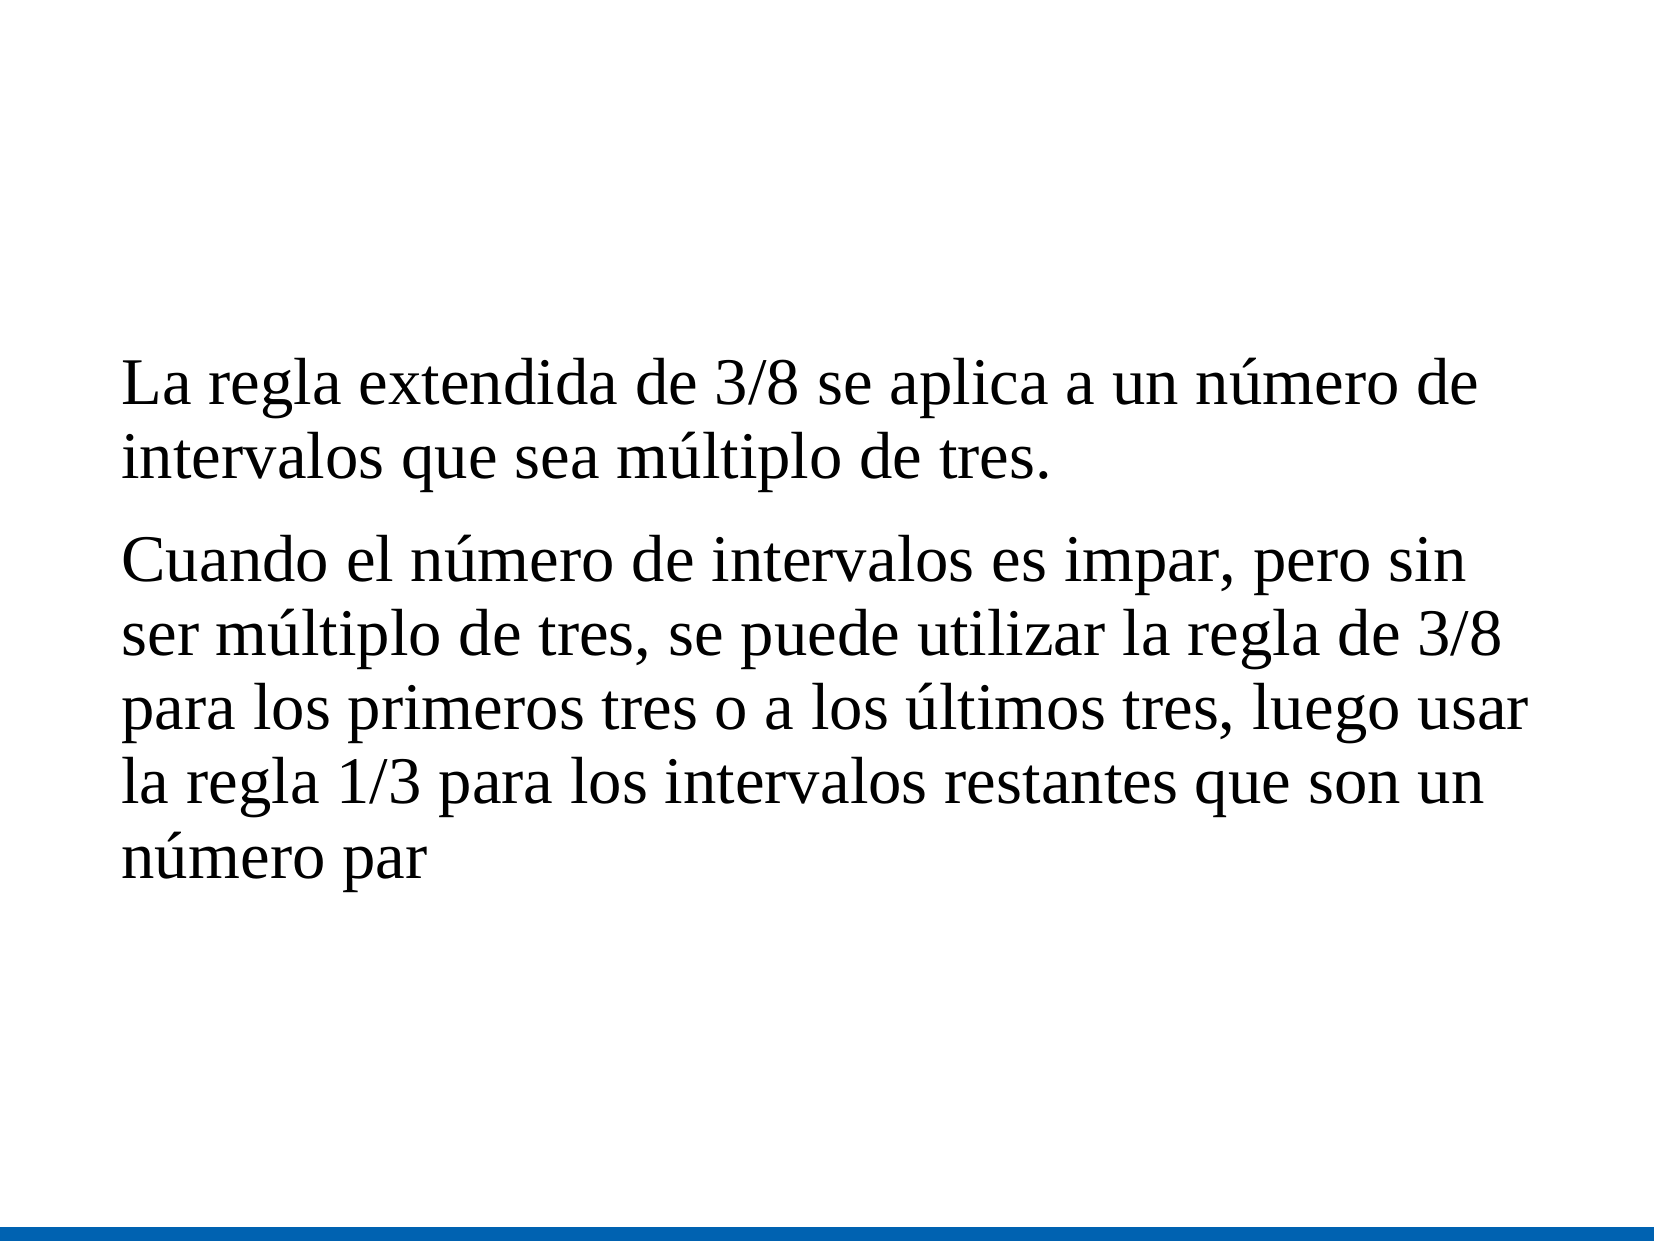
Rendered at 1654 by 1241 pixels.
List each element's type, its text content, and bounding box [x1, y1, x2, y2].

list La regla extendida de 3/8 se aplica a un número de intervalos que sea múltiplo de tres. Cuando el número de intervalos es impar, pero sin ser múltiplo de tres, se puede utilizar la regla de 3/8 para los primeros tres o a los últimos tres, luego usar la regla 1/3 para los intervalos restantes que son un número par [121, 344, 1534, 1164]
